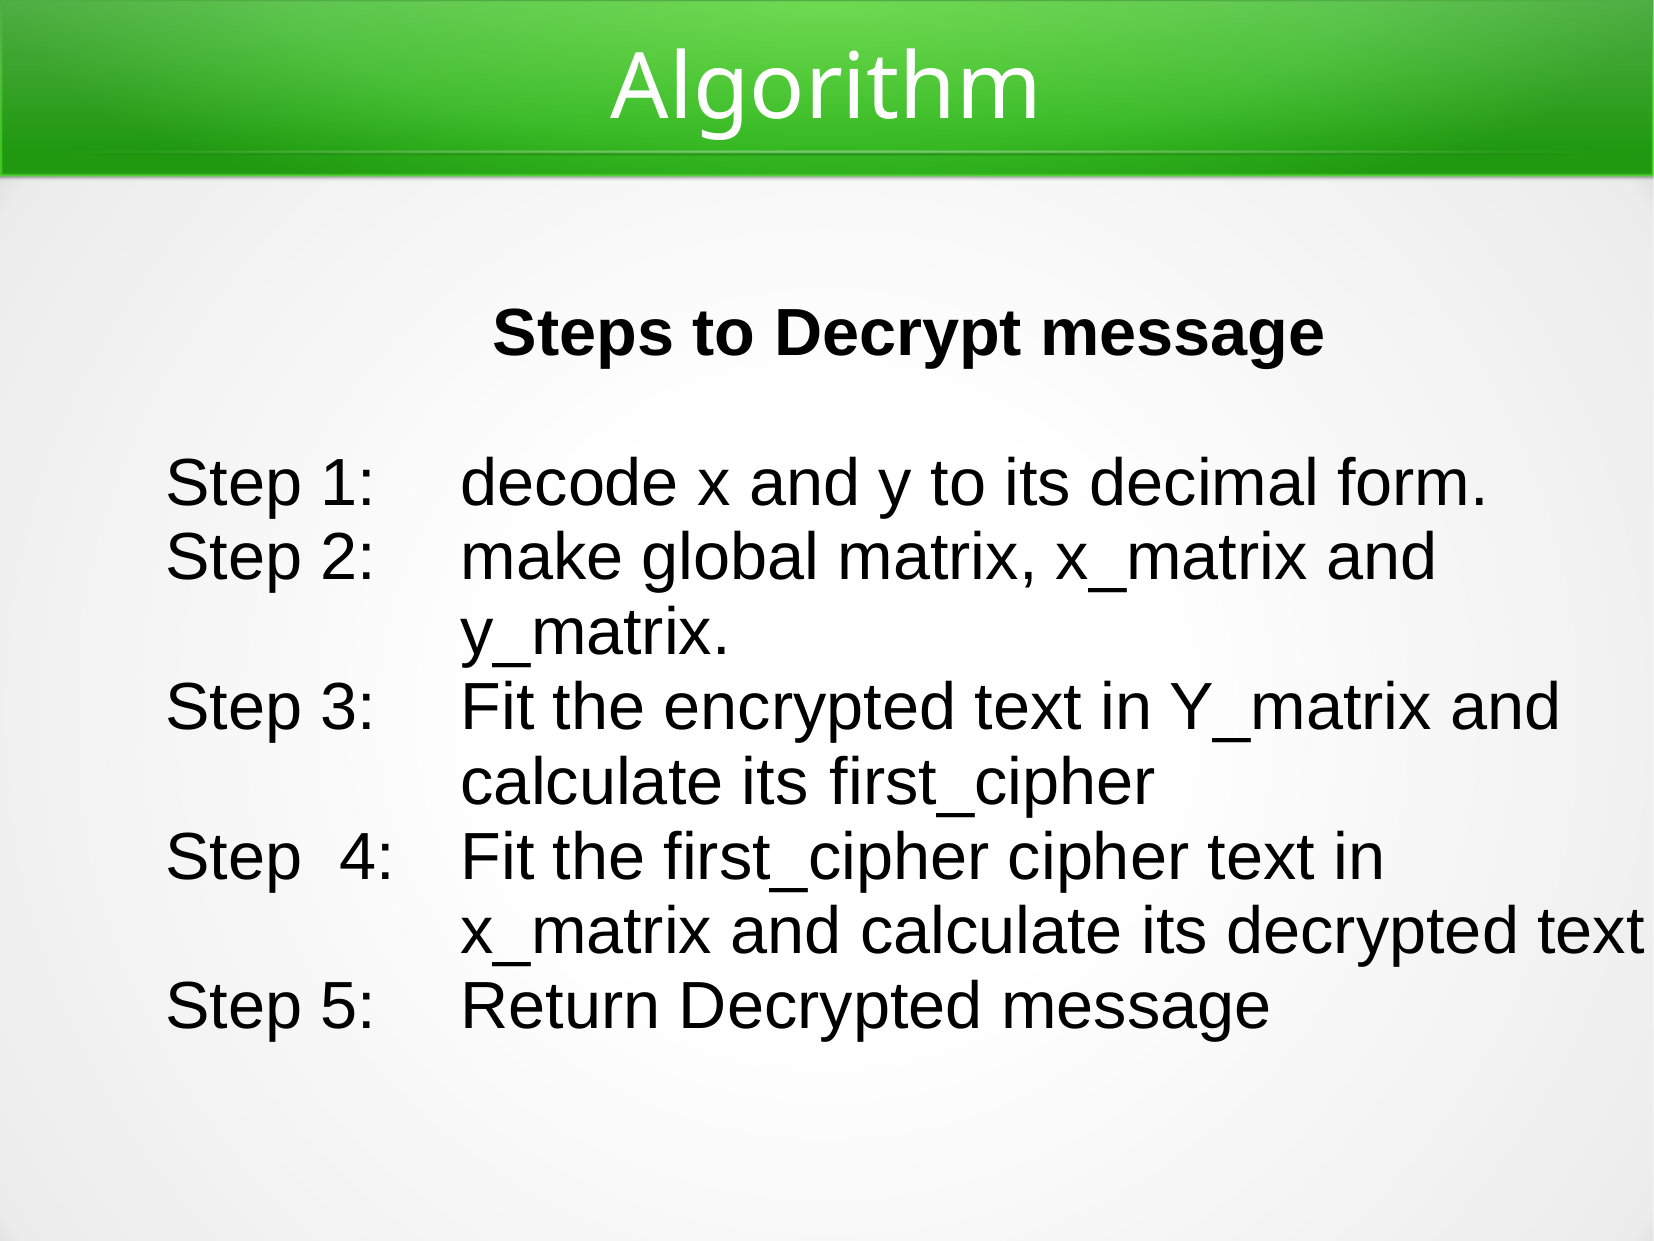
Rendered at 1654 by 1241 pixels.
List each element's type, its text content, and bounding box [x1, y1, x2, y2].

subtitle Steps to Decrypt message Step 1: decode x and y to its decimal form. Step 2: make global matrix, x_matrix and y_matrix. Step 3: Fit the encrypted text in Y_matrix and calculate its first_cipher Step 4: Fit the first_cipher cipher text in x_matrix and calculate its decrypted text Step 5: Return Decrypted message [165, 295, 1654, 1043]
title Algorithm [82, 11, 1571, 154]
picture [0, 0, 1654, 1241]
